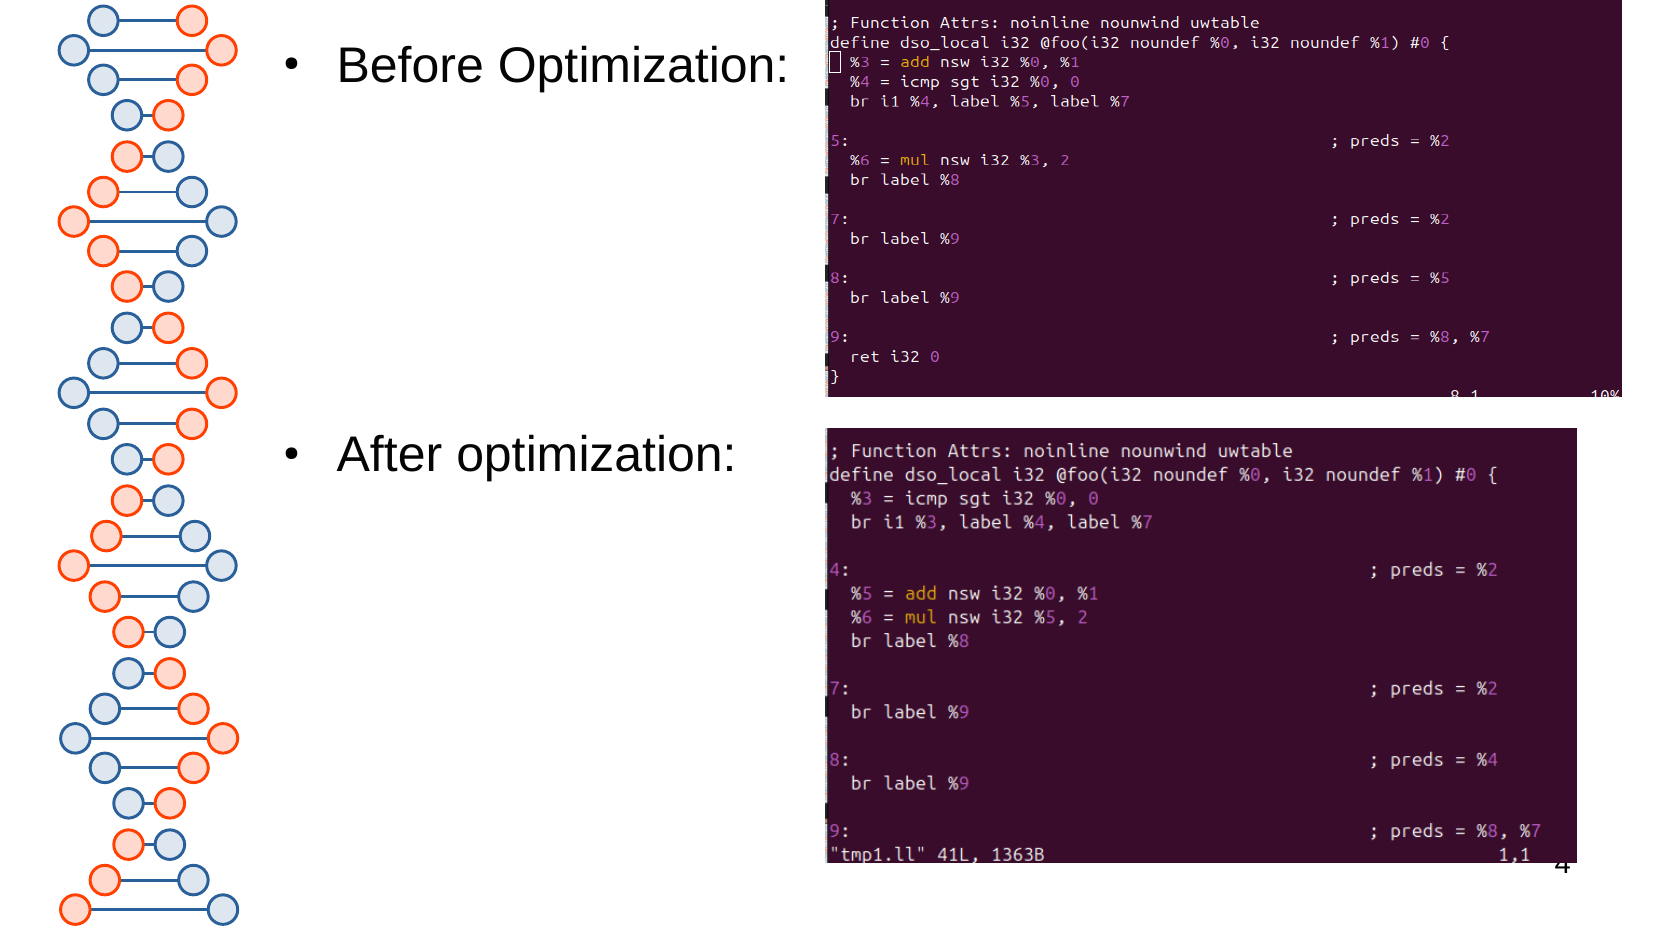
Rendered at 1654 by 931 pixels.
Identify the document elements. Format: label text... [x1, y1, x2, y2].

list Before Optimization: After optimization: [265, 37, 1595, 764]
picture [825, 428, 1577, 863]
picture [825, 0, 1622, 397]
